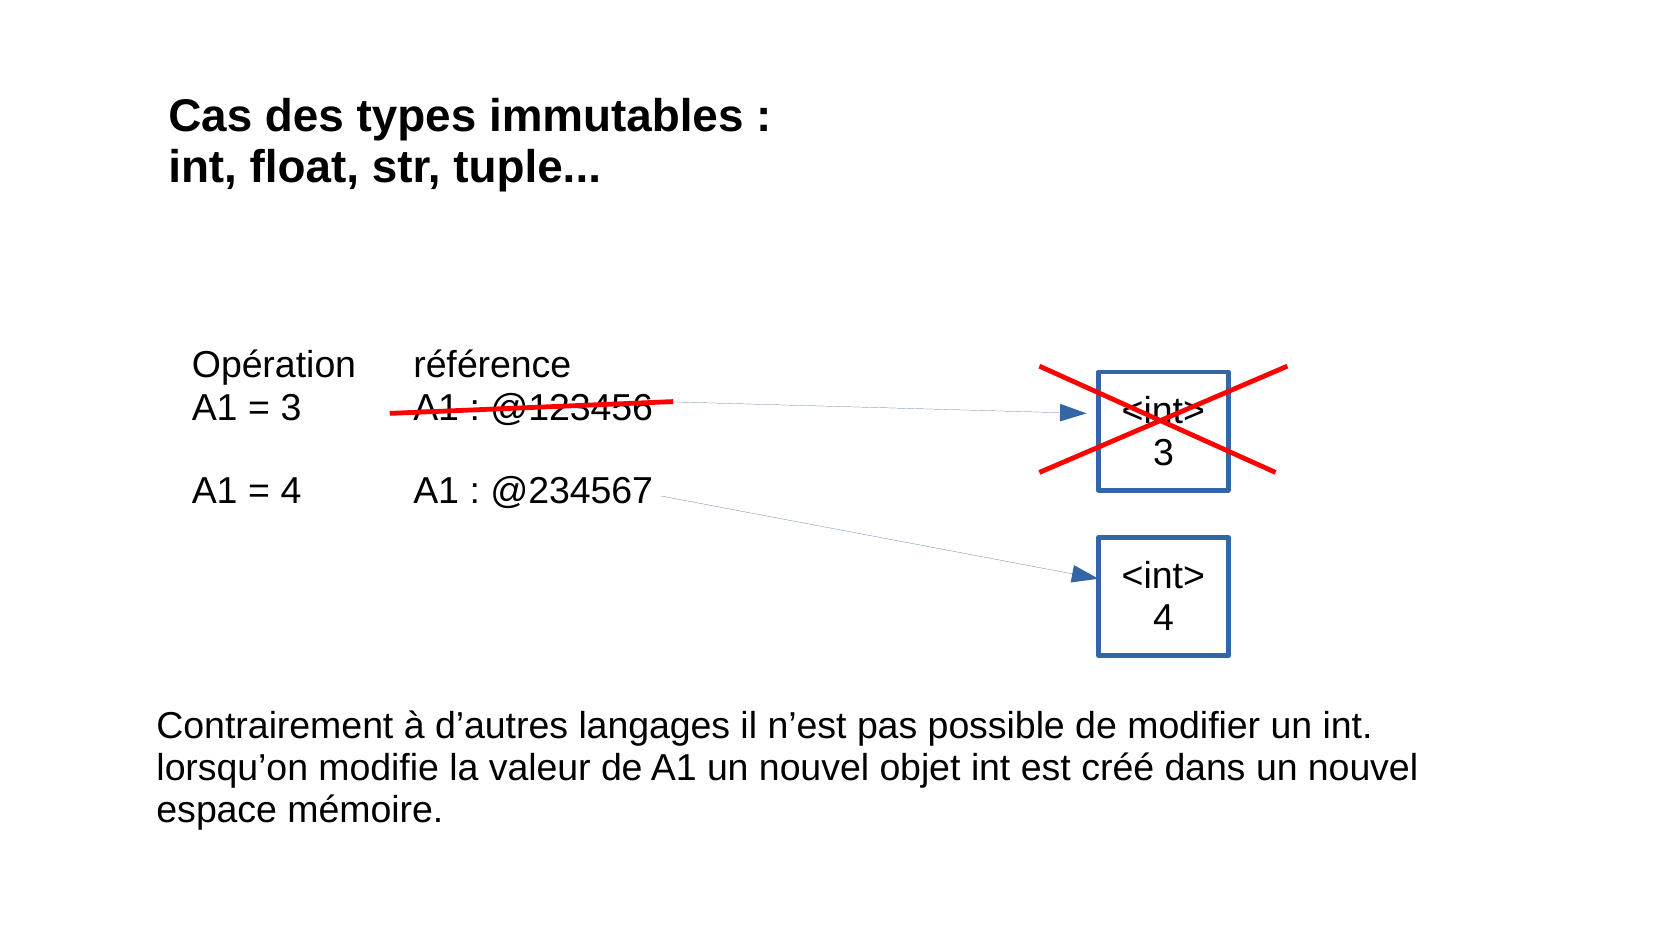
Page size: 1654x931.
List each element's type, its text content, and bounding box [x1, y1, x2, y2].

text_box <int> 3 [1098, 372, 1229, 414]
text_box Cas des types immutables : int, float, str, tuple... [153, 82, 863, 252]
text_box <int> 3 [1098, 396, 1146, 444]
text_box <int> 3 [1098, 424, 1229, 491]
text_box <int> 4 [1098, 537, 1229, 656]
text_box Opération référence A1 = 3 A1 : @123456 A1 = 4 A1 : @234567 [177, 336, 709, 604]
text_box <int> 3 [1169, 395, 1229, 448]
text_box Contrairement à d’autres langages il n’est pas possible de modifier un int. lorsqu’on modifie la valeur de A1 un nouvel objet int est créé dans un nouvel espace mémoire. [141, 696, 1434, 838]
